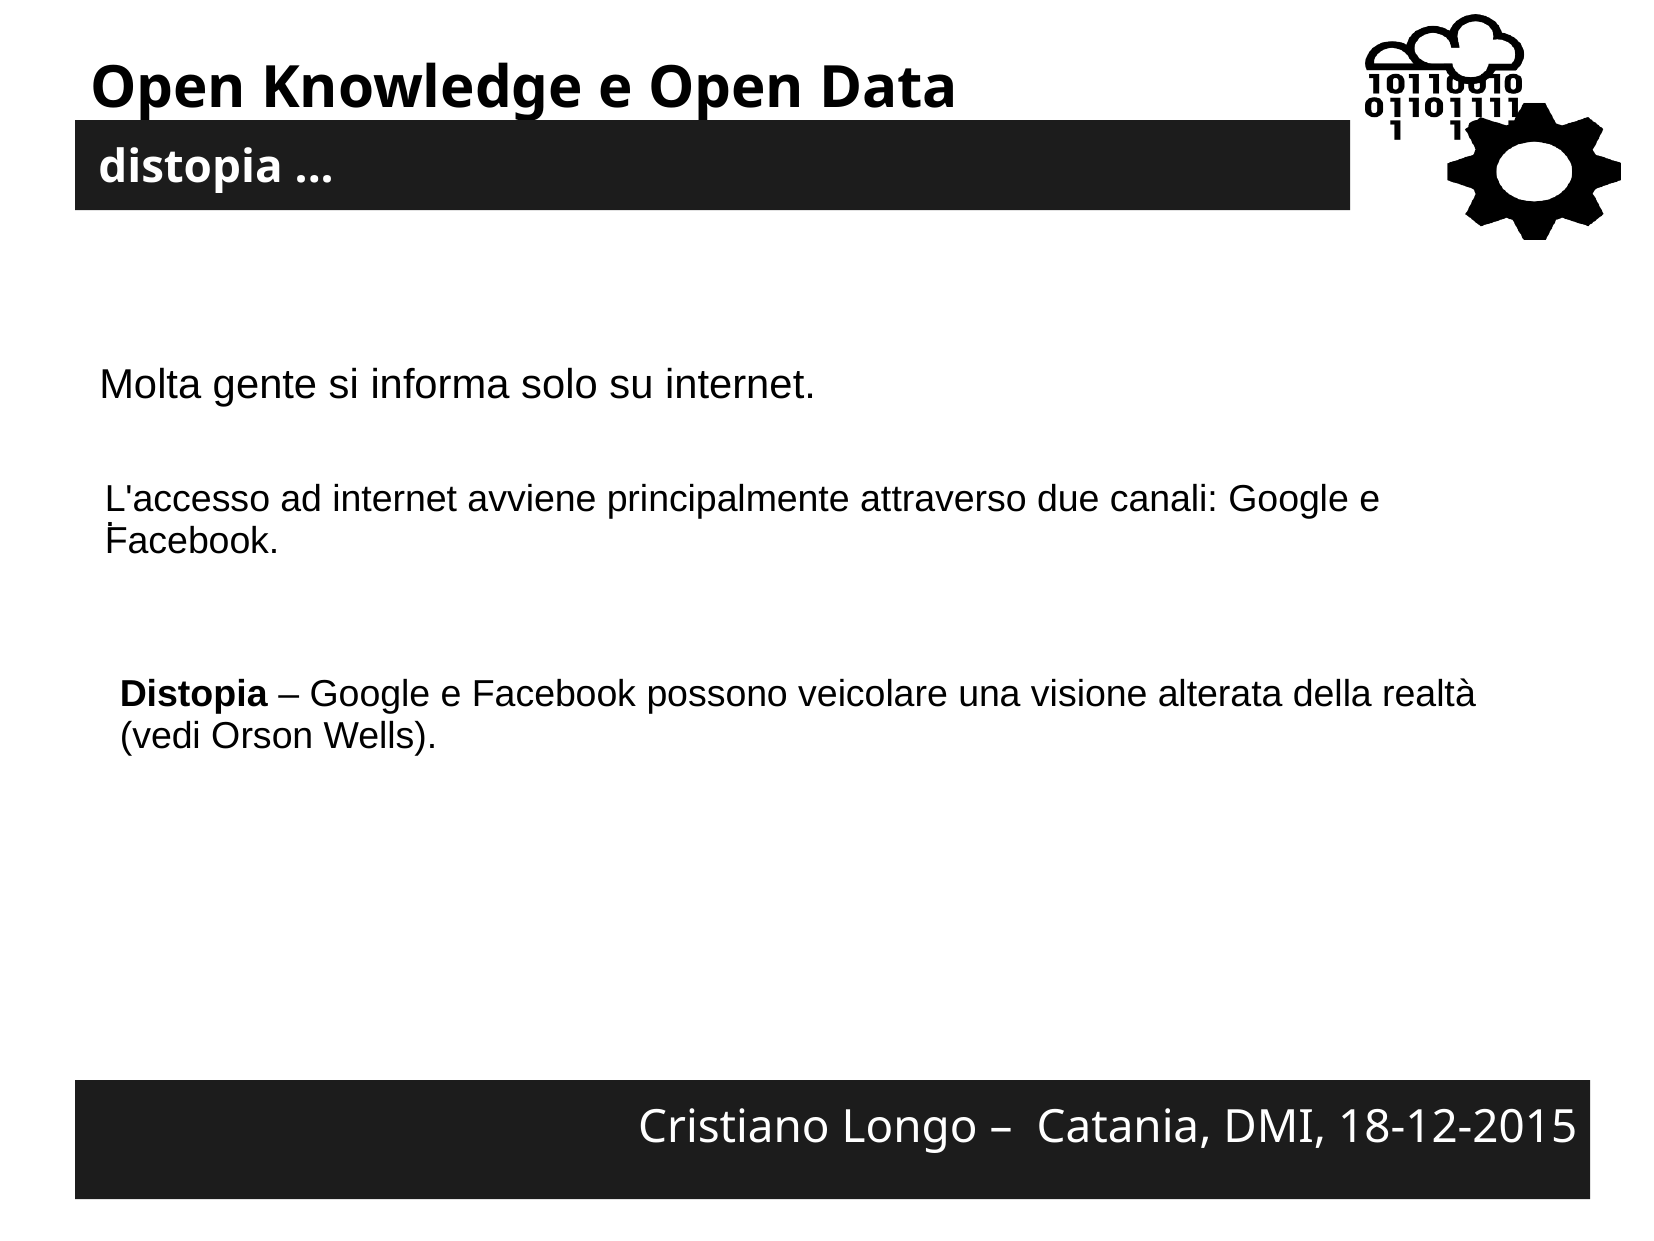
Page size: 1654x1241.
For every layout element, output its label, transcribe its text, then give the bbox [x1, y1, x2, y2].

text_box L'accesso ad internet avviene principalmente attraverso due canali: Google e Facebook. [90, 469, 1576, 569]
picture [1365, 14, 1621, 241]
text_box Molta gente si informa solo su internet. [84, 353, 1570, 455]
text_box Distopia – Google e Facebook possono veicolare una visione alterata della realtà (vedi Orson Wells). [105, 664, 1561, 764]
list Open Knowledge e Open Data [75, 45, 1325, 120]
list distopia ... [75, 120, 1351, 211]
list Cristiano Longo – Catania, DMI, 18-12-2015 [75, 1080, 1591, 1200]
